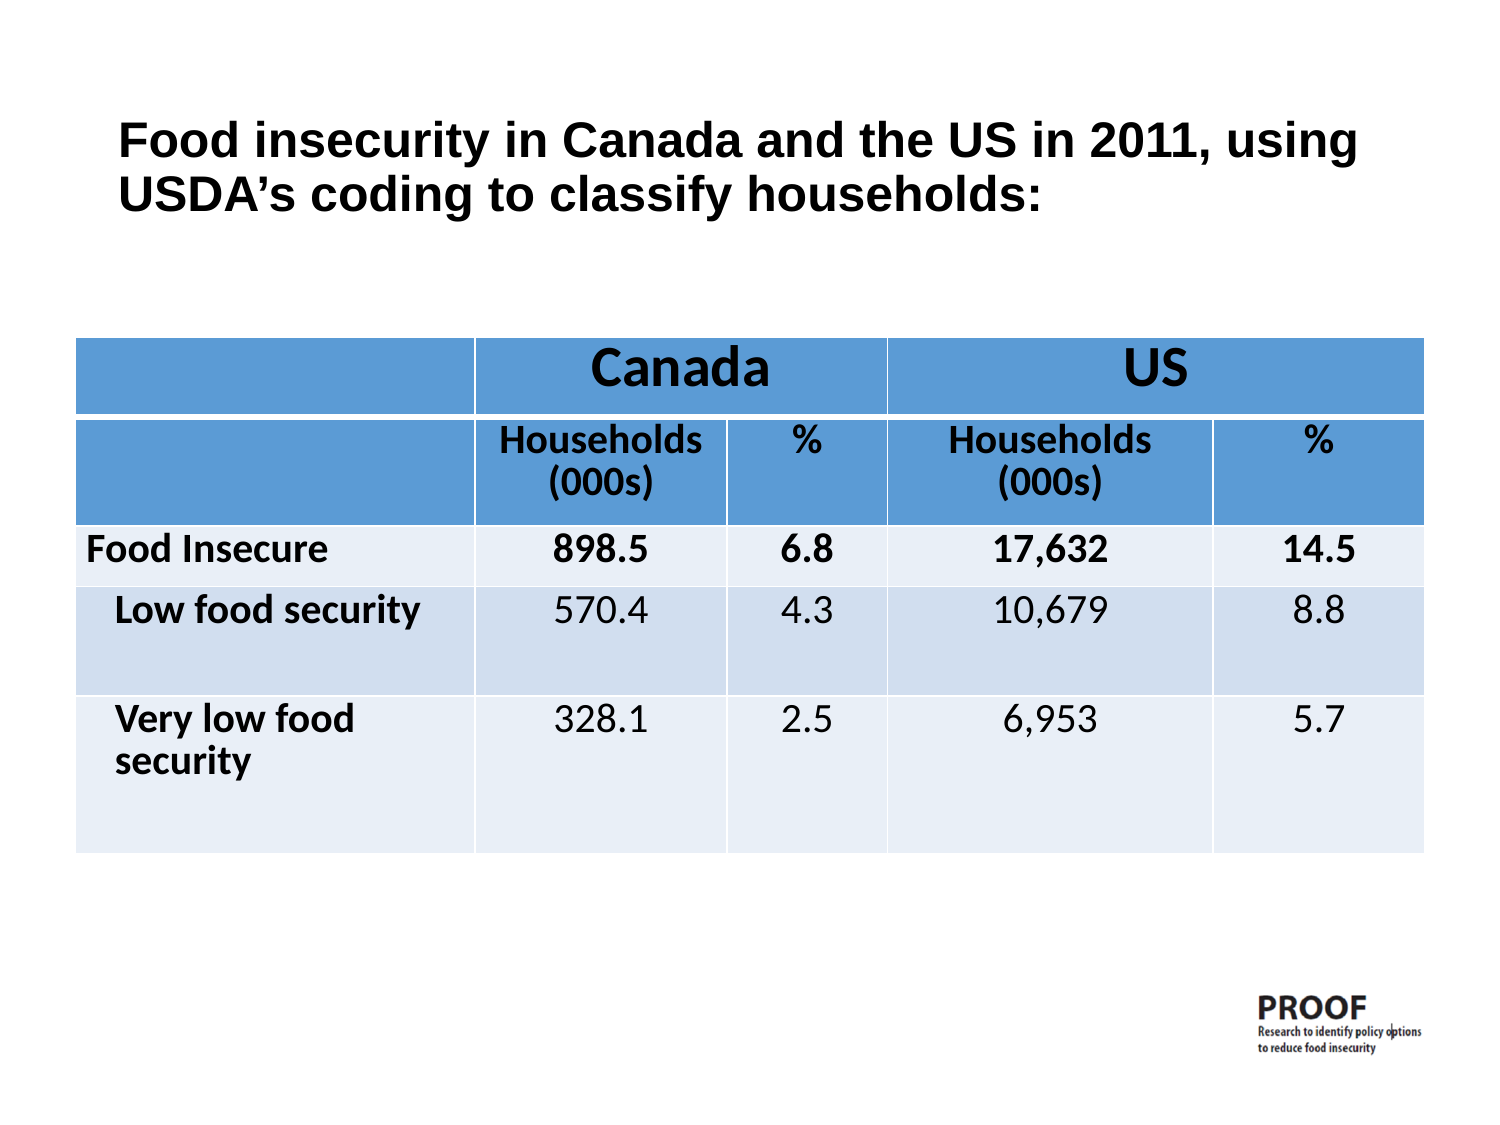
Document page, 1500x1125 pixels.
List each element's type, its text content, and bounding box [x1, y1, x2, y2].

table_cell Households (000s) [888, 420, 1212, 525]
table_cell 5.7 [1214, 697, 1424, 853]
table_header Canada [476, 338, 887, 414]
table_cell 898.5 [476, 527, 726, 586]
table_cell Food Insecure [76, 527, 474, 586]
table_cell 570.4 [476, 587, 726, 695]
table_cell % [1214, 420, 1424, 525]
table_cell 4.3 [728, 587, 887, 695]
title Food insecurity in Canada and the US in 2011, using USDA’s coding to classify households: [103, 59, 1397, 278]
table_cell 8.8 [1214, 587, 1424, 695]
table_cell 2.5 [728, 697, 887, 853]
table_cell Low food security [76, 587, 474, 695]
table_cell 6,953 [888, 697, 1212, 853]
table_cell % [728, 420, 887, 525]
table_cell 17,632 [888, 527, 1212, 586]
table_header [76, 338, 474, 414]
table_cell Very low food security [76, 697, 474, 853]
table_cell 6.8 [728, 527, 887, 586]
table_cell 10,679 [888, 587, 1212, 695]
table_header US [888, 338, 1424, 414]
picture [1250, 987, 1436, 1065]
table_cell Households (000s) [476, 420, 726, 525]
table_cell 328.1 [476, 697, 726, 853]
table_cell [76, 420, 474, 525]
table_cell 14.5 [1214, 527, 1424, 586]
